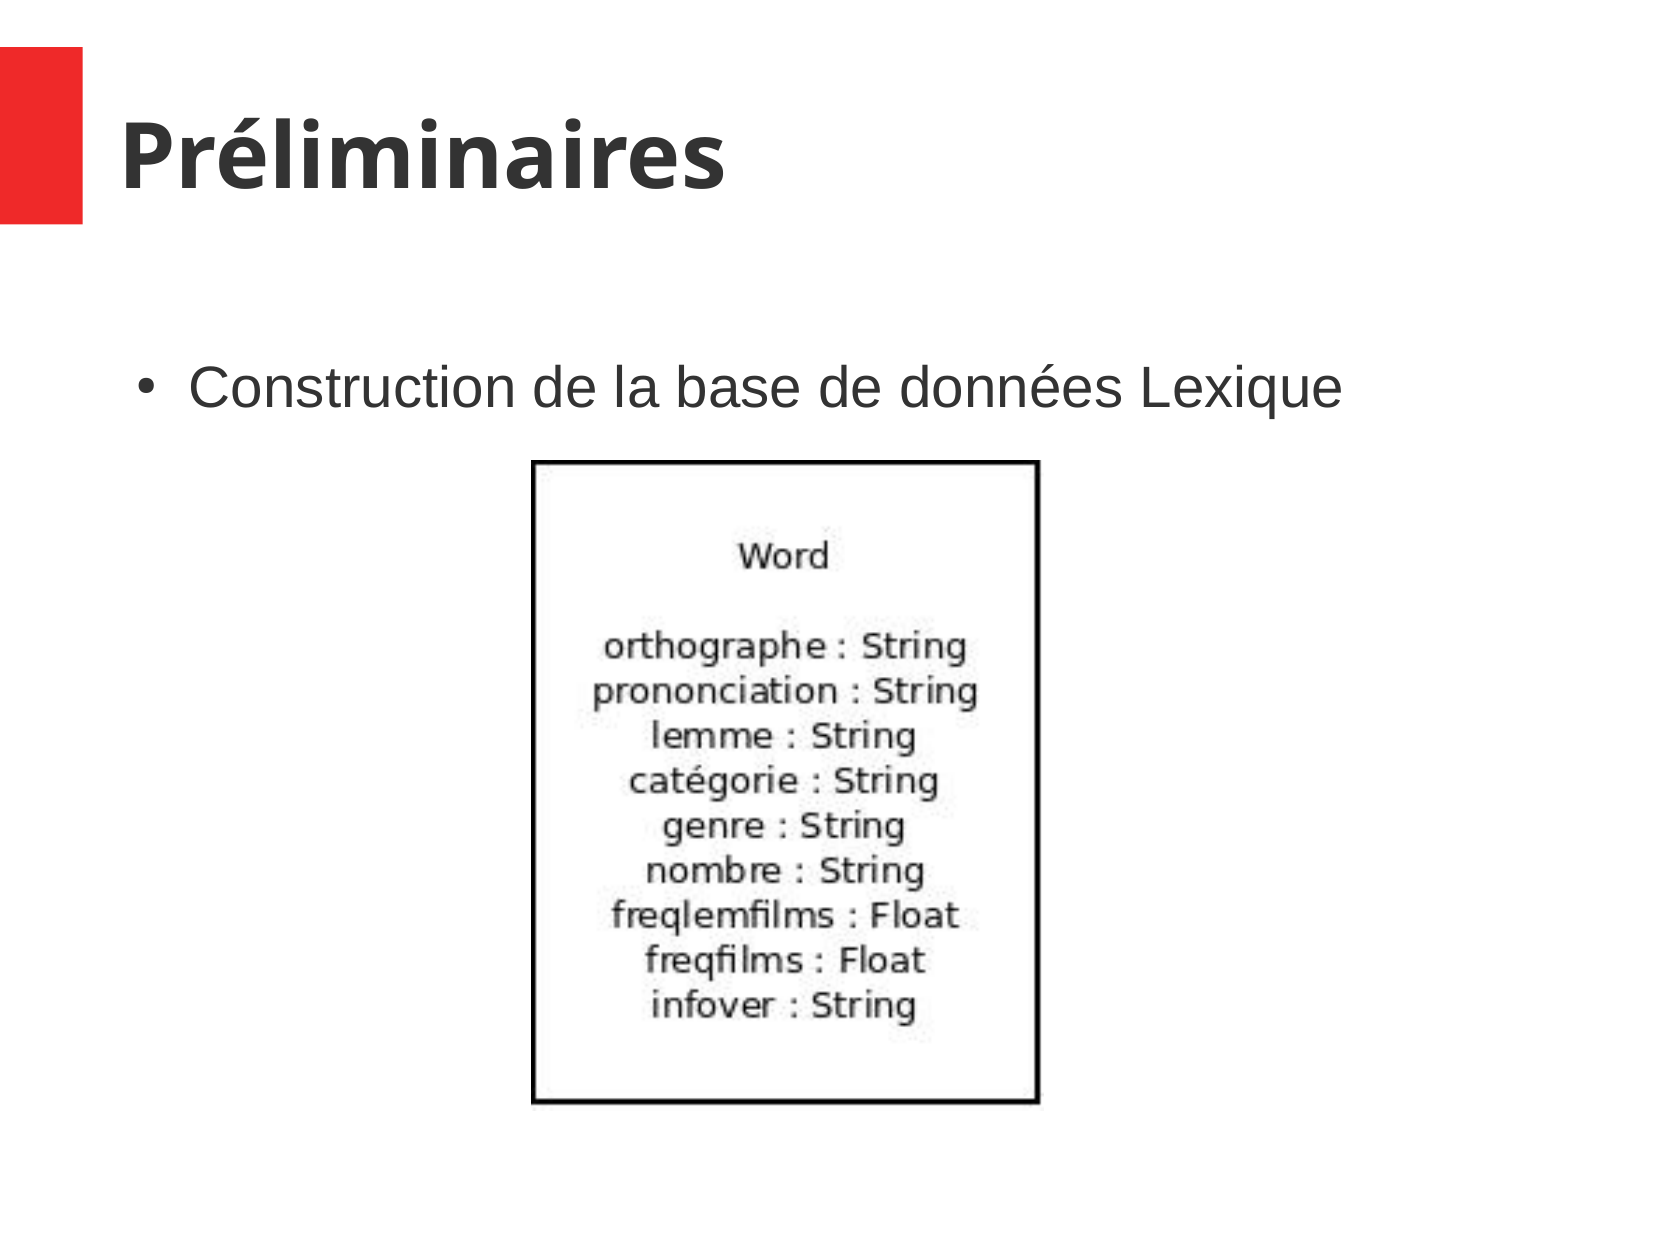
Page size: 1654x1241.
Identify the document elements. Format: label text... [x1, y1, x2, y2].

list Construction de la base de données Lexique [118, 354, 1536, 1074]
picture [531, 460, 1044, 1111]
title Préliminaires [118, 49, 1571, 257]
